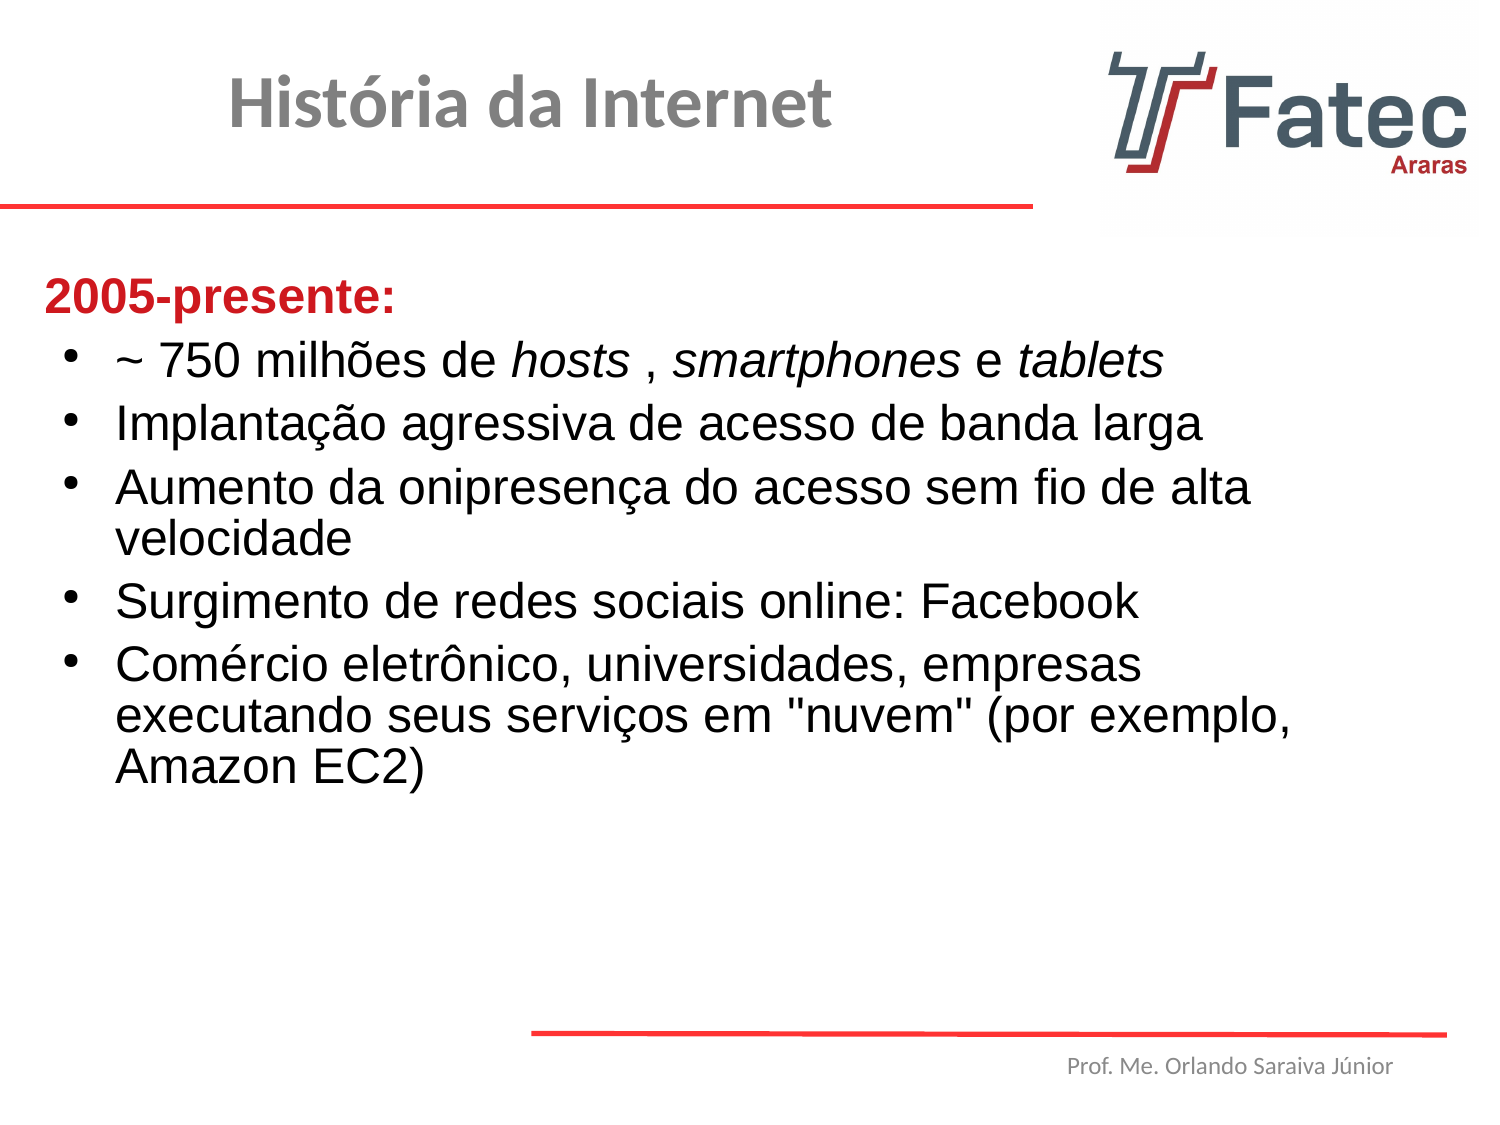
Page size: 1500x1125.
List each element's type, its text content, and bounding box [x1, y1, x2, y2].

title História da Internet [0, 45, 1063, 233]
list 2005-presente: ~ 750 milhões de hosts , smartphones e tablets Implantação agressiva de acesso de banda larga Aumento da onipresença do acesso sem fio de alta velocidade Surgimento de redes sociais online: Facebook Comércio eletrônico, universidades, empresas executando seus serviços em "nuvem" (por exemplo, Amazon EC2) [29, 265, 1359, 1004]
picture [1100, 0, 1479, 237]
